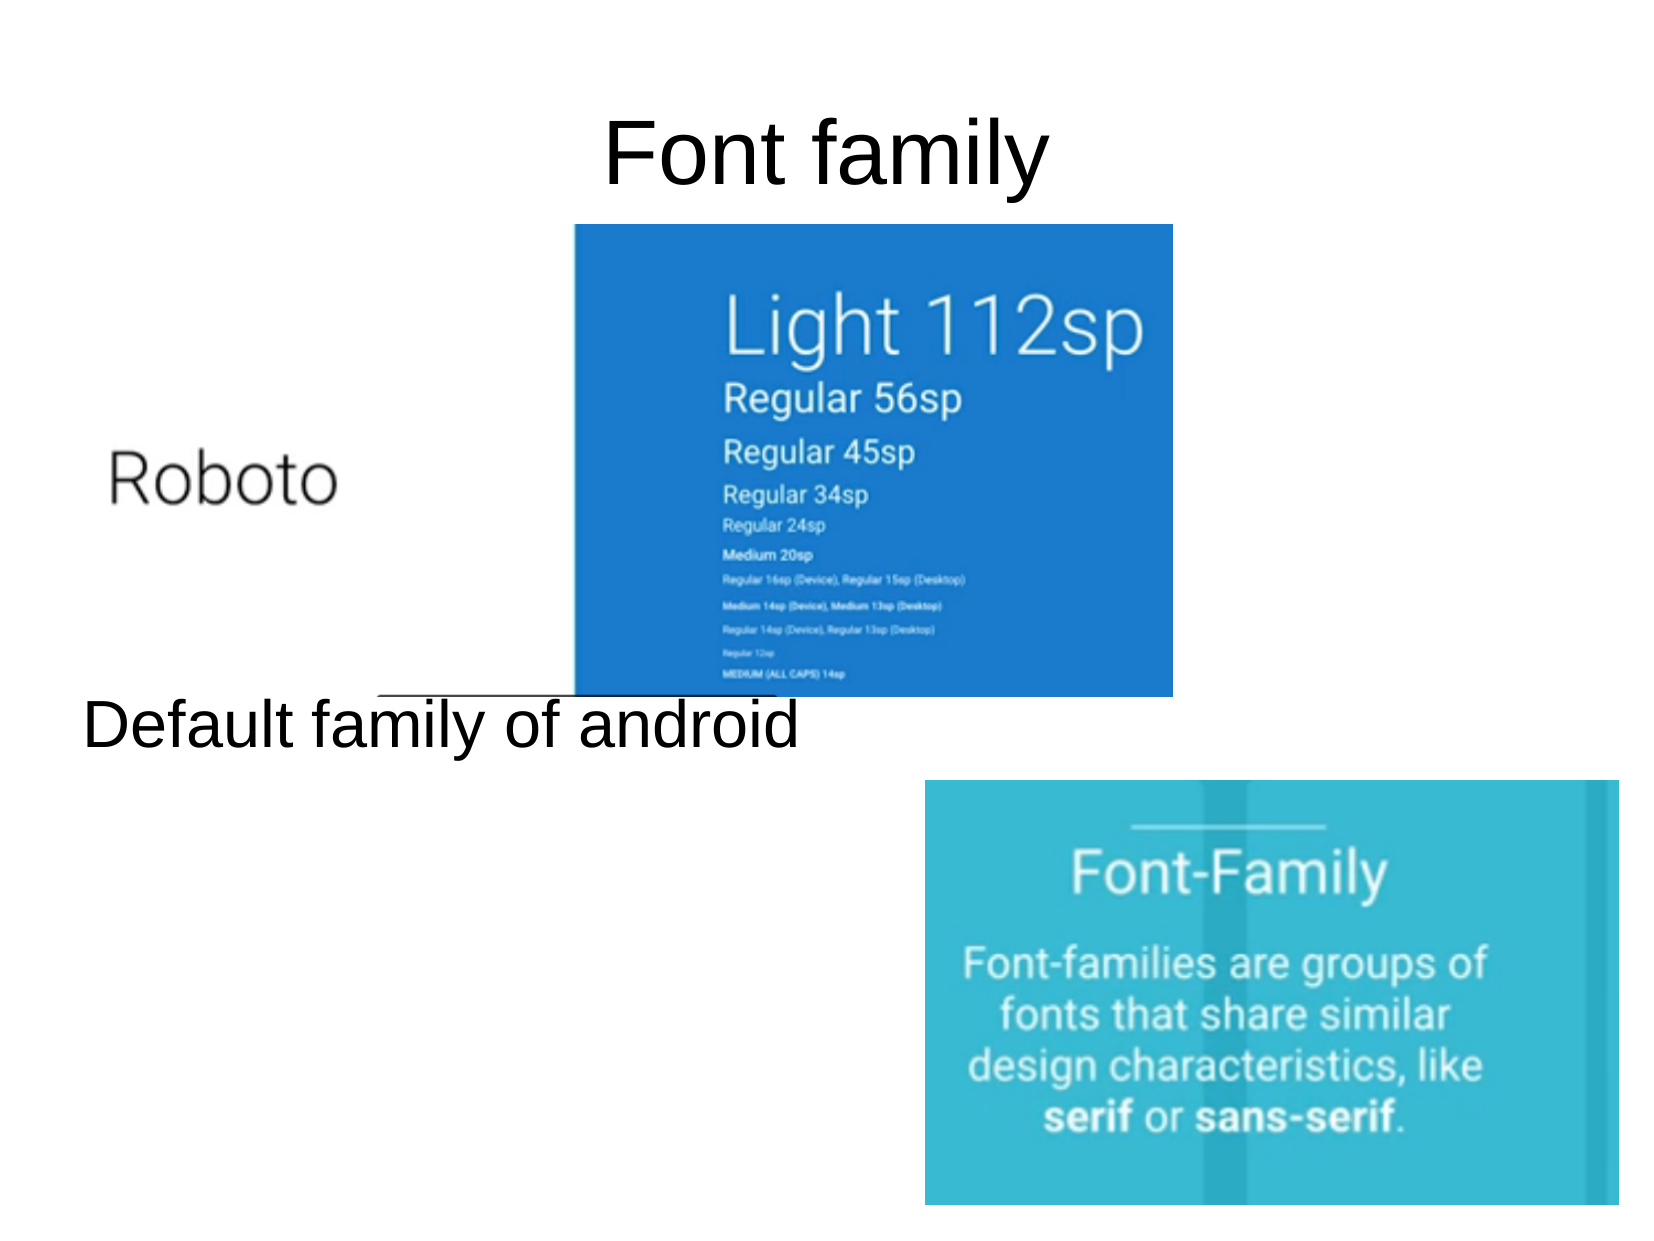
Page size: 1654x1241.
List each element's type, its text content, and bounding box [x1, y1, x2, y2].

subtitle Default family of android [82, 290, 1571, 1010]
picture [925, 780, 1619, 1205]
title Font family [82, 49, 1571, 257]
picture [11, 224, 1173, 697]
